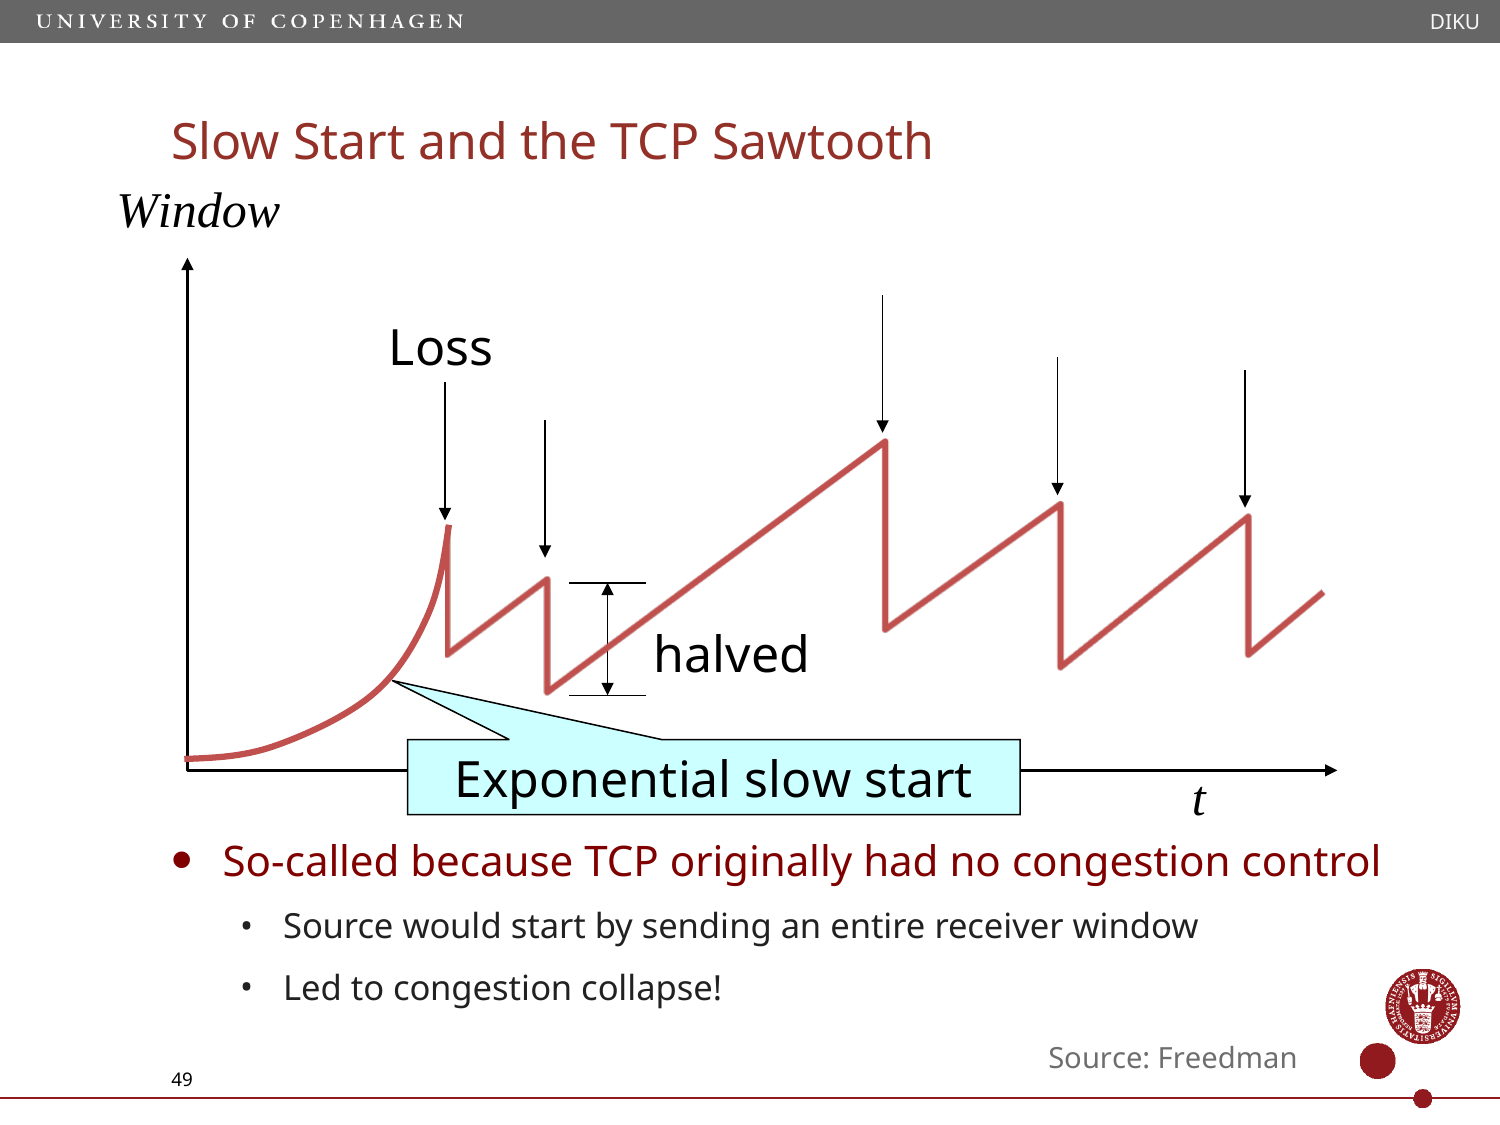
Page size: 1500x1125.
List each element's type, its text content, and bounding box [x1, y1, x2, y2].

text_box Exponential slow start [392, 680, 445, 708]
text_box t [1177, 771, 1221, 834]
text_box DIKU [469, 0, 1495, 43]
text_box <number> [171, 1067, 522, 1092]
picture [445, 437, 1327, 771]
text_box Loss [374, 307, 509, 384]
text_box Source: Freedman [1033, 1031, 1341, 1083]
text_box Window [101, 170, 296, 246]
title Slow Start and the TCP Sawtooth [171, 75, 1329, 171]
picture [0, 910, 1500, 1122]
text_box Exponential slow start [407, 739, 1021, 815]
list So-called because TCP originally had no congestion control Source would start by sending an entire receiver window Led to congestion collapse! [171, 834, 1388, 1012]
